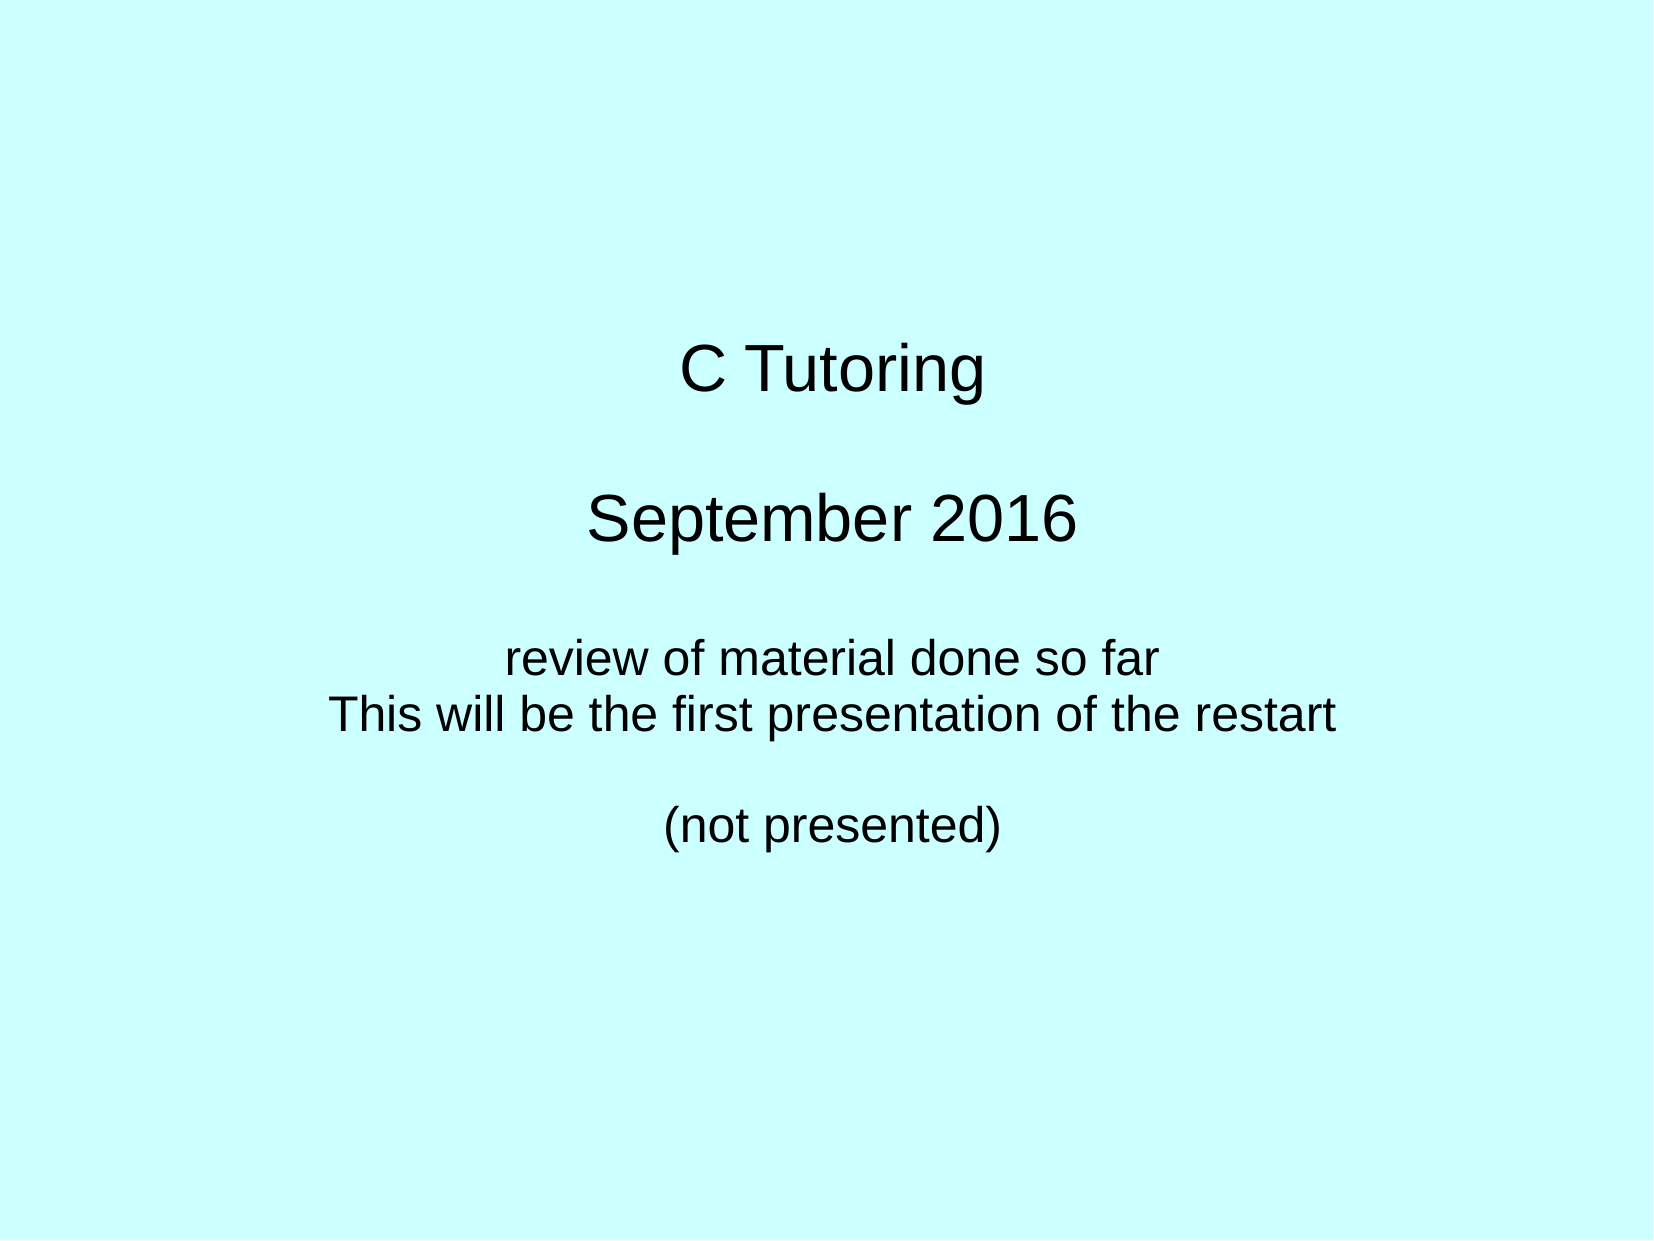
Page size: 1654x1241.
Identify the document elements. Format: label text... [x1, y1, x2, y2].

subtitle C Tutoring September 2016 review of material done so far This will be the first presentation of the restart (not presented) [82, 82, 1583, 1158]
